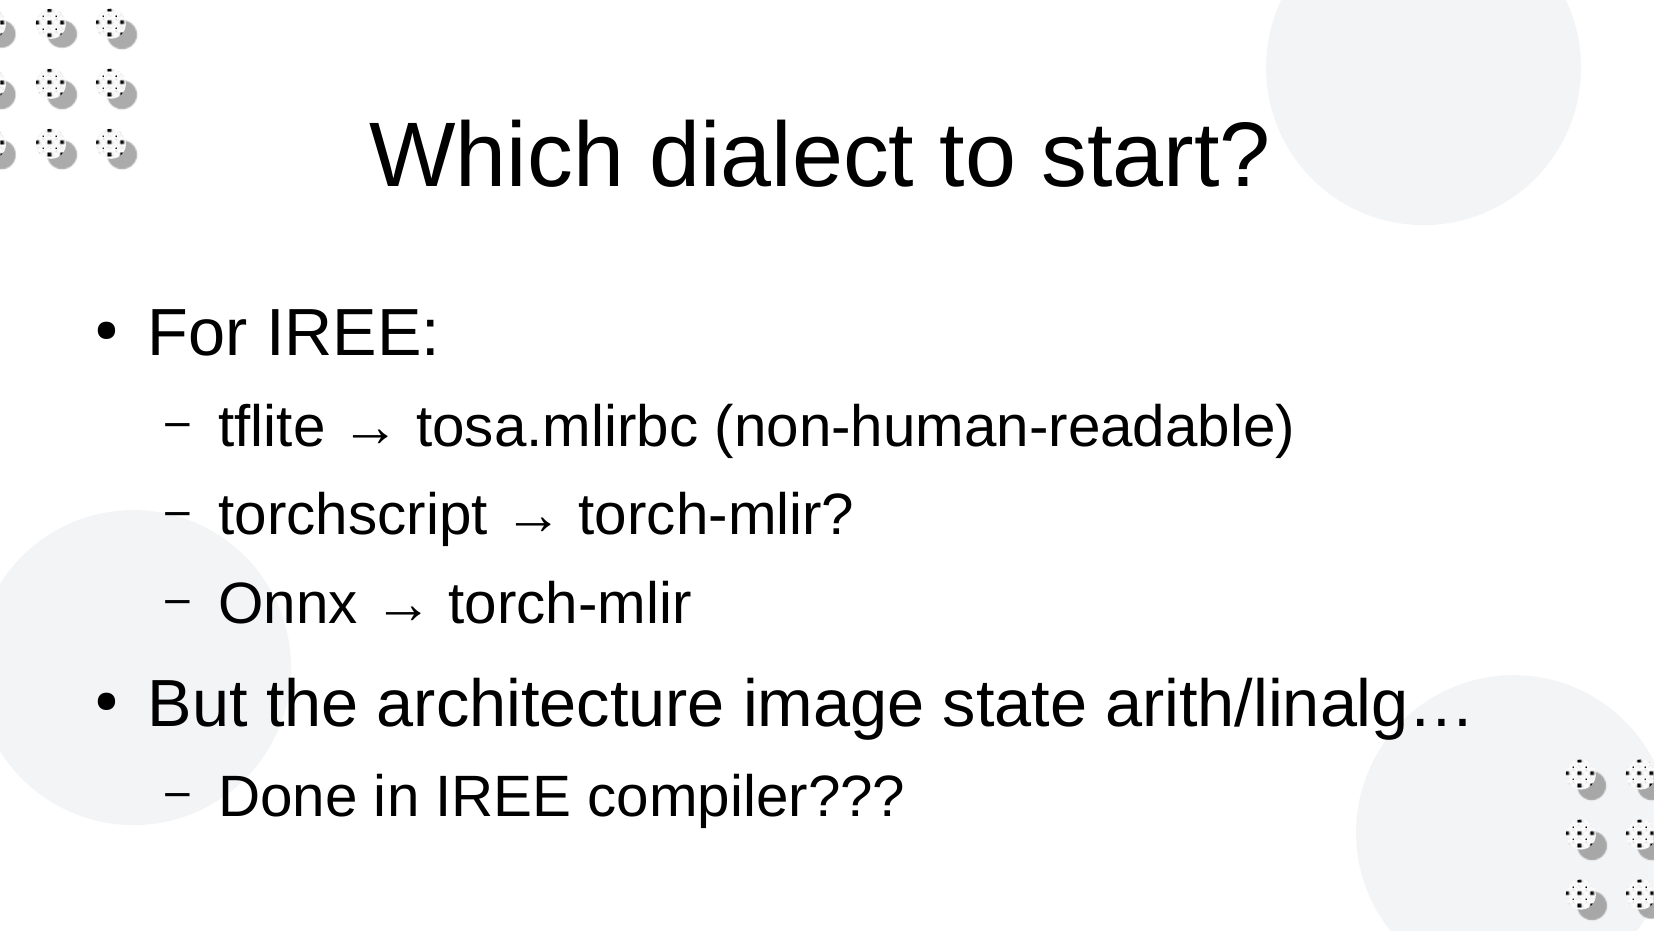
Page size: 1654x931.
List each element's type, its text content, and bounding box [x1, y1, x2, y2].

picture [1625, 819, 1654, 850]
picture [35, 68, 66, 99]
picture [1625, 879, 1654, 910]
list For IREE: tflite → tosa.mlirbc (non-human-readable) torchscript → torch-mlir? Onnx → torch-mlir But the architecture image state arith/linalg… Done in IREE compiler??? [76, 295, 1565, 835]
picture [0, 131, 7, 156]
picture [95, 8, 126, 39]
picture [35, 8, 66, 39]
picture [0, 11, 6, 36]
picture [98, 68, 124, 76]
picture [35, 128, 67, 159]
picture [1565, 819, 1596, 850]
picture [1625, 759, 1654, 790]
picture [1565, 879, 1596, 910]
title Which dialect to start? [76, 76, 1565, 233]
picture [0, 71, 6, 96]
picture [1565, 759, 1596, 790]
